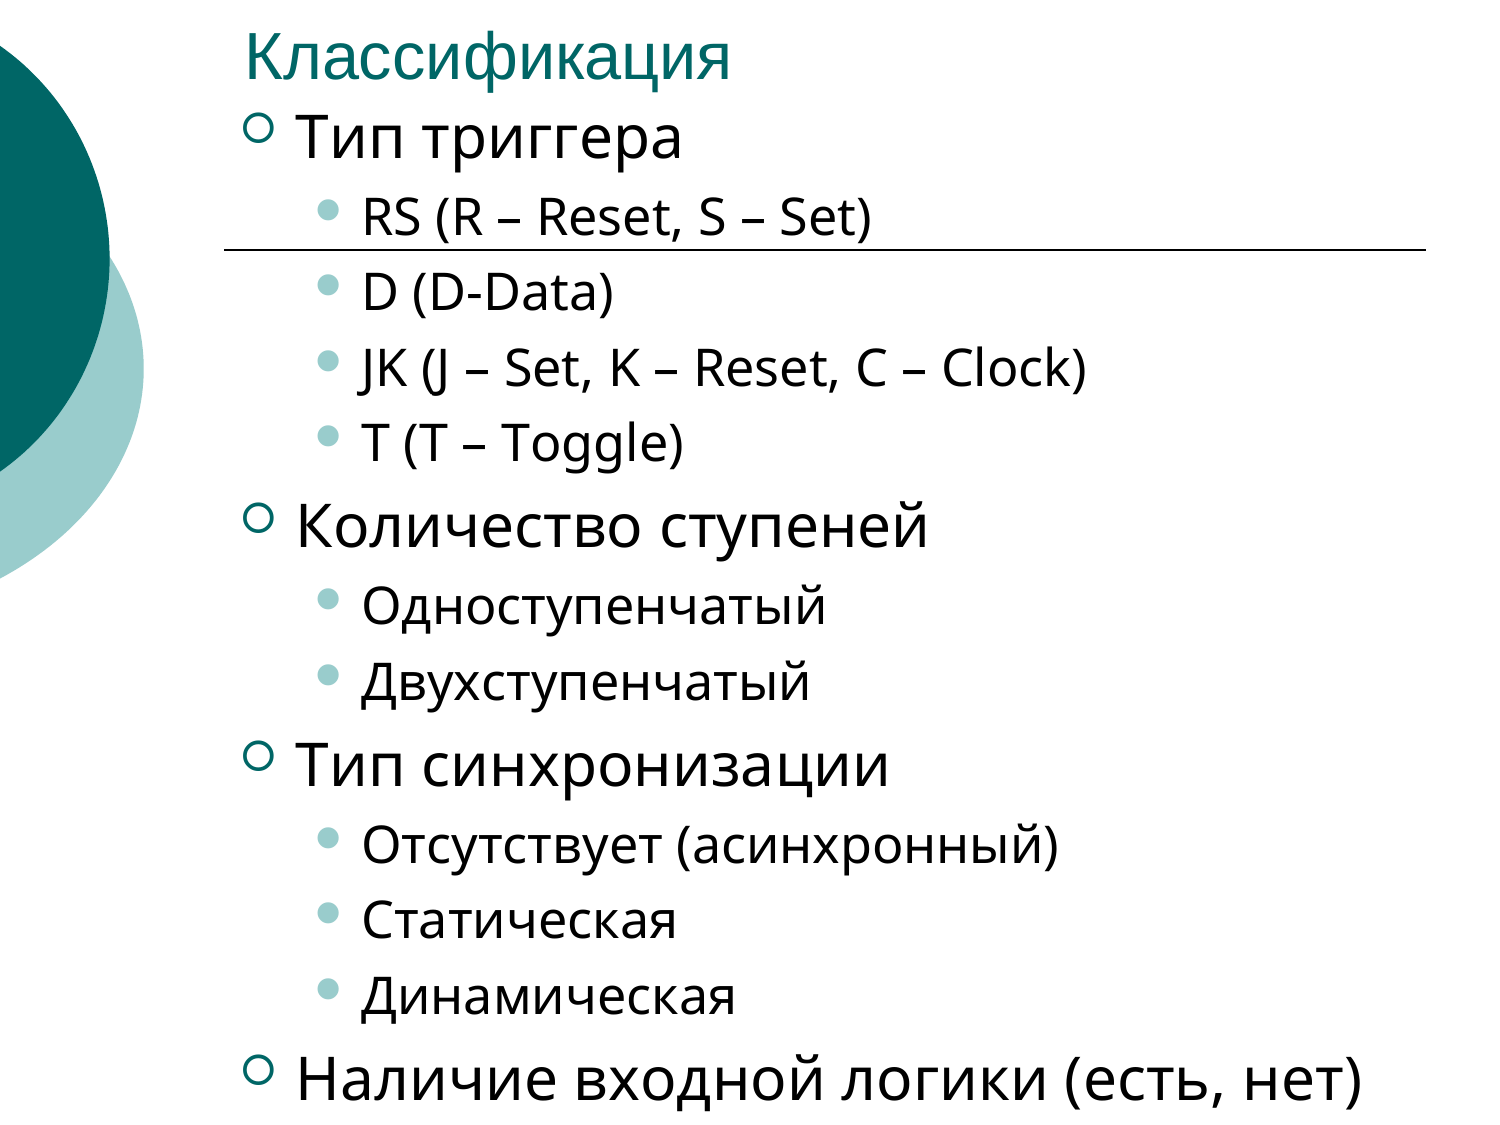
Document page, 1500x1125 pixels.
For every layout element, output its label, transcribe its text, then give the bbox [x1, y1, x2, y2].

list Тип триггера RS (R – Reset, S – Set) D (D-Data) JK (J – Set, K – Reset, C – Clock) T (T – Toggle) Количество ступеней Одноступенчатый Двухступенчатый Тип синхронизации Отсутствует (асинхронный) Статическая Динамическая Наличие входной логики (есть, нет) [224, 90, 1500, 1125]
title Классификация [229, 4, 1420, 90]
